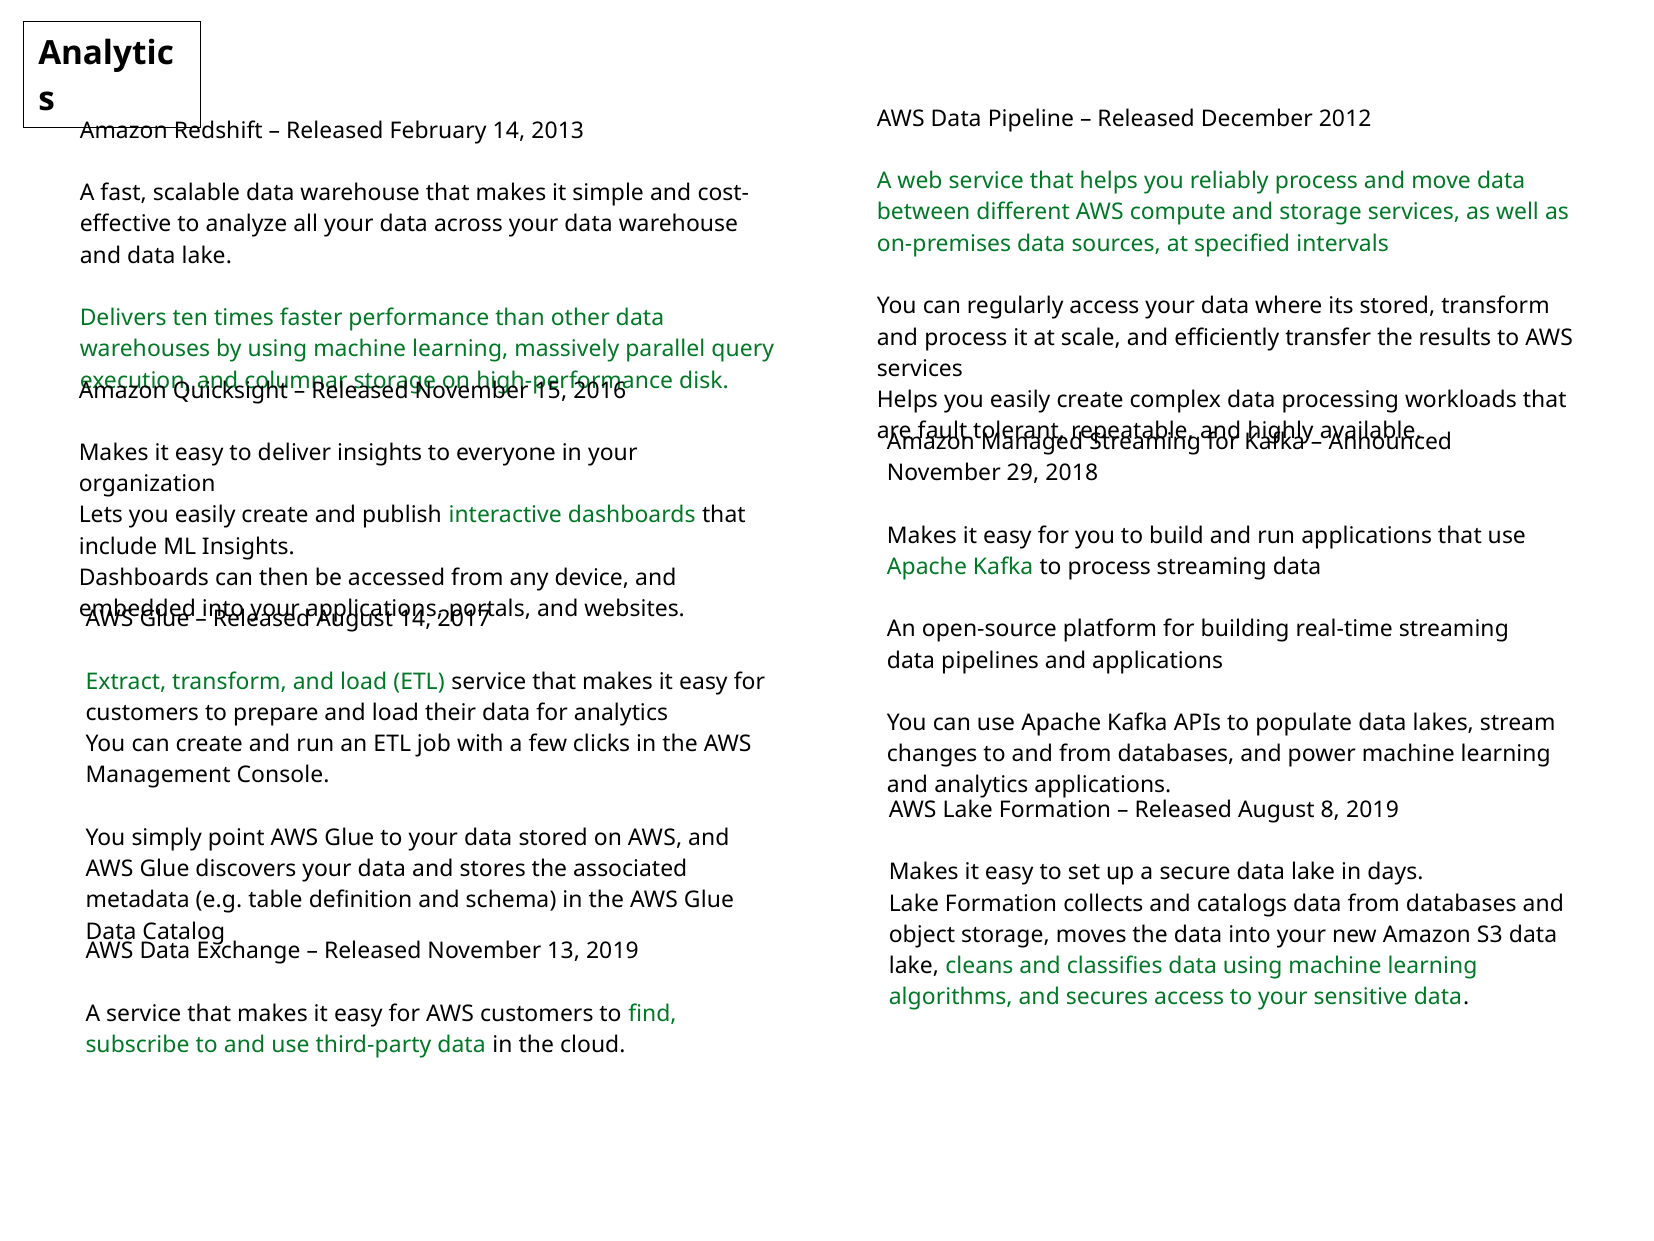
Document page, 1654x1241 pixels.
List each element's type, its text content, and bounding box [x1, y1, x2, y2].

text_box AWS Glue – Released August 14, 2017 Extract, transform, and load (ETL) service that makes it easy for customers to prepare and load their data for analytics You can create and run an ETL job with a few clicks in the AWS Management Console. You simply point AWS Glue to your data stored on AWS, and AWS Glue discovers your data and stores the associated metadata (e.g. table definition and schema) in the AWS Glue Data Catalog [70, 594, 792, 892]
text_box Amazon Quicksight – Released November 15, 2016 Makes it easy to deliver insights to everyone in your organization Lets you easily create and publish interactive dashboards that include ML Insights. Dashboards can then be accessed from any device, and embedded into your applications, portals, and websites. [63, 366, 774, 546]
text_box Amazon Managed Streaming for Kafka – Announced November 29, 2018 Makes it easy for you to build and run applications that use Apache Kafka to process streaming data An open-source platform for building real-time streaming data pipelines and applications You can use Apache Kafka APIs to populate data lakes, stream changes to and from databases, and power machine learning and analytics applications. [872, 417, 1577, 715]
text_box AWS Data Exchange – Released November 13, 2019 A service that makes it easy for AWS customers to find, subscribe to and use third-party data in the cloud. [70, 927, 768, 1046]
text_box AWS Data Pipeline – Released December 2012 A web service that helps you reliably process and move data between different AWS compute and storage services, as well as on-premises data sources, at specified intervals You can regularly access your data where its stored, transform and process it at scale, and efficiently transfer the results to AWS services Helps you easily create complex data processing workloads that are fault tolerant, repeatable, and highly available. [862, 94, 1591, 368]
text_box Analytics [23, 21, 201, 71]
text_box Amazon Redshift – Released February 14, 2013 A fast, scalable data warehouse that makes it simple and cost-effective to analyze all your data across your data warehouse and data lake. Delivers ten times faster performance than other data warehouses by using machine learning, massively parallel query execution, and columnar storage on high-performance disk. [64, 106, 798, 333]
text_box AWS Lake Formation – Released August 8, 2019 Makes it easy to set up a secure data lake in days. Lake Formation collects and catalogs data from databases and object storage, moves the data into your new Amazon S3 data lake, cleans and classifies data using machine learning algorithms, and secures access to your sensitive data. [874, 785, 1583, 975]
